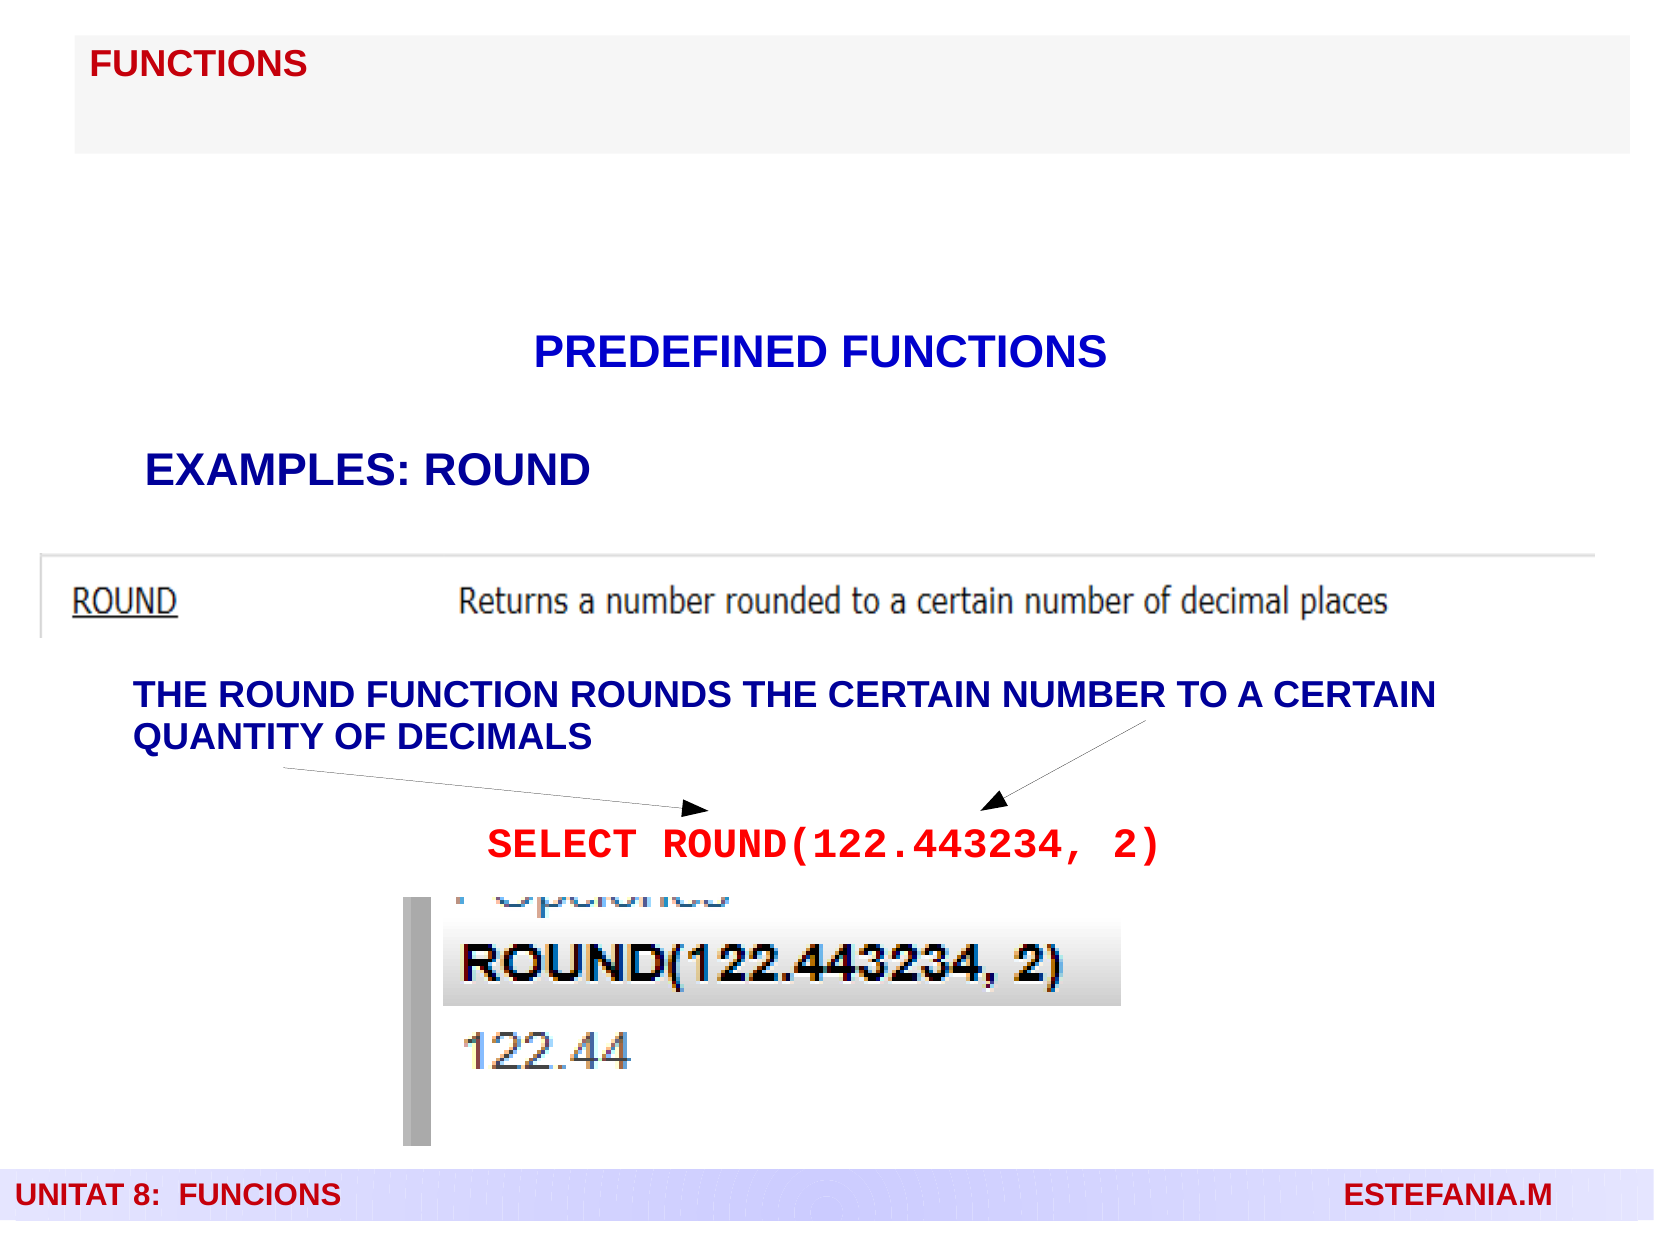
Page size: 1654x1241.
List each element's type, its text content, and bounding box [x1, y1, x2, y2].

text_box FUNCTIONS [74, 35, 1630, 154]
text_box THE ROUND FUNCTION ROUNDS THE CERTAIN NUMBER TO A CERTAIN QUANTITY OF DECIMALS [118, 666, 1607, 768]
picture [403, 897, 1170, 1146]
text_box SELECT ROUND(122.443234, 2) [472, 814, 1367, 878]
text_box UNITAT 8: FUNCIONS ESTEFANIA.M [0, 1169, 1654, 1221]
text_box [35, 304, 1630, 1170]
picture [35, 553, 1595, 638]
text_box PREDEFINED FUNCTIONS [129, 318, 1512, 437]
text_box EXAMPLES: ROUND [129, 437, 1560, 505]
